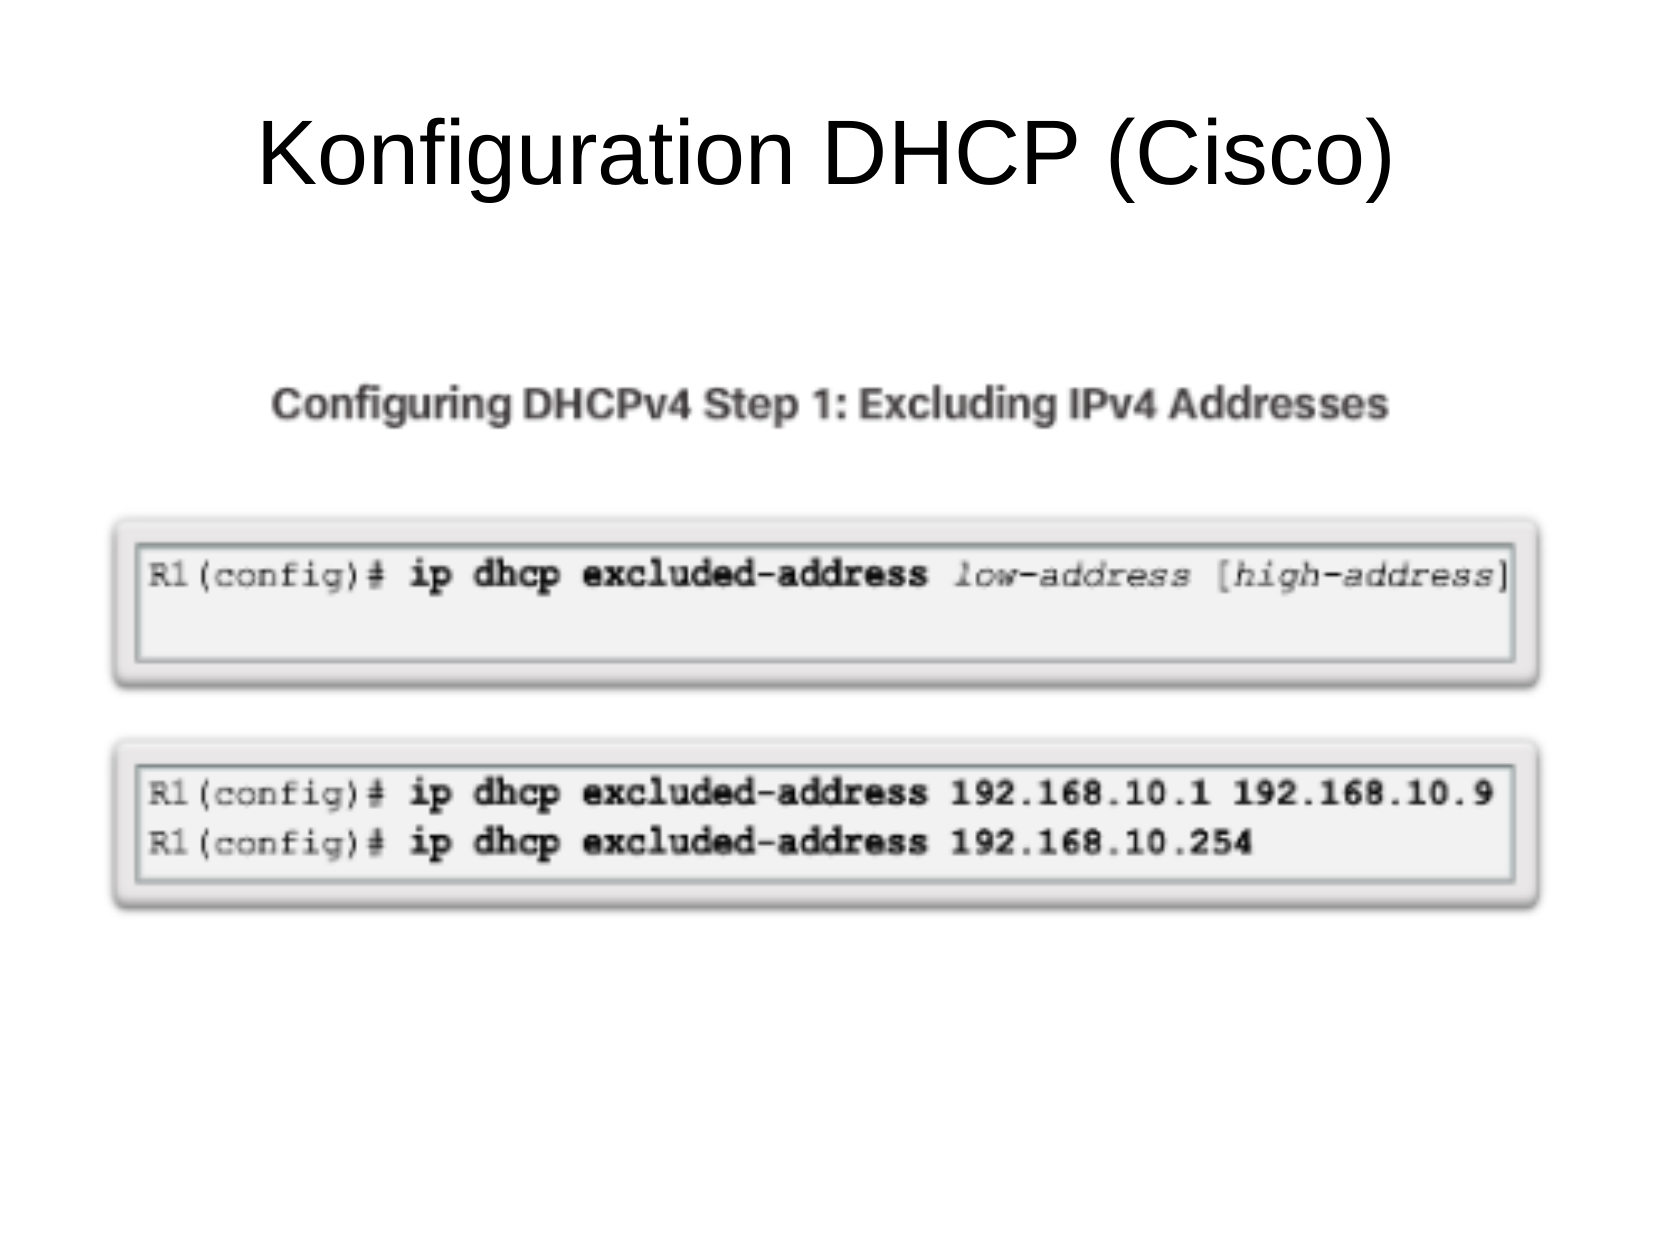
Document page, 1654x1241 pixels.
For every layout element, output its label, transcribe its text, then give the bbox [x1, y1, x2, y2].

picture [82, 369, 1571, 930]
title Konfiguration DHCP (Cisco) [82, 49, 1571, 257]
